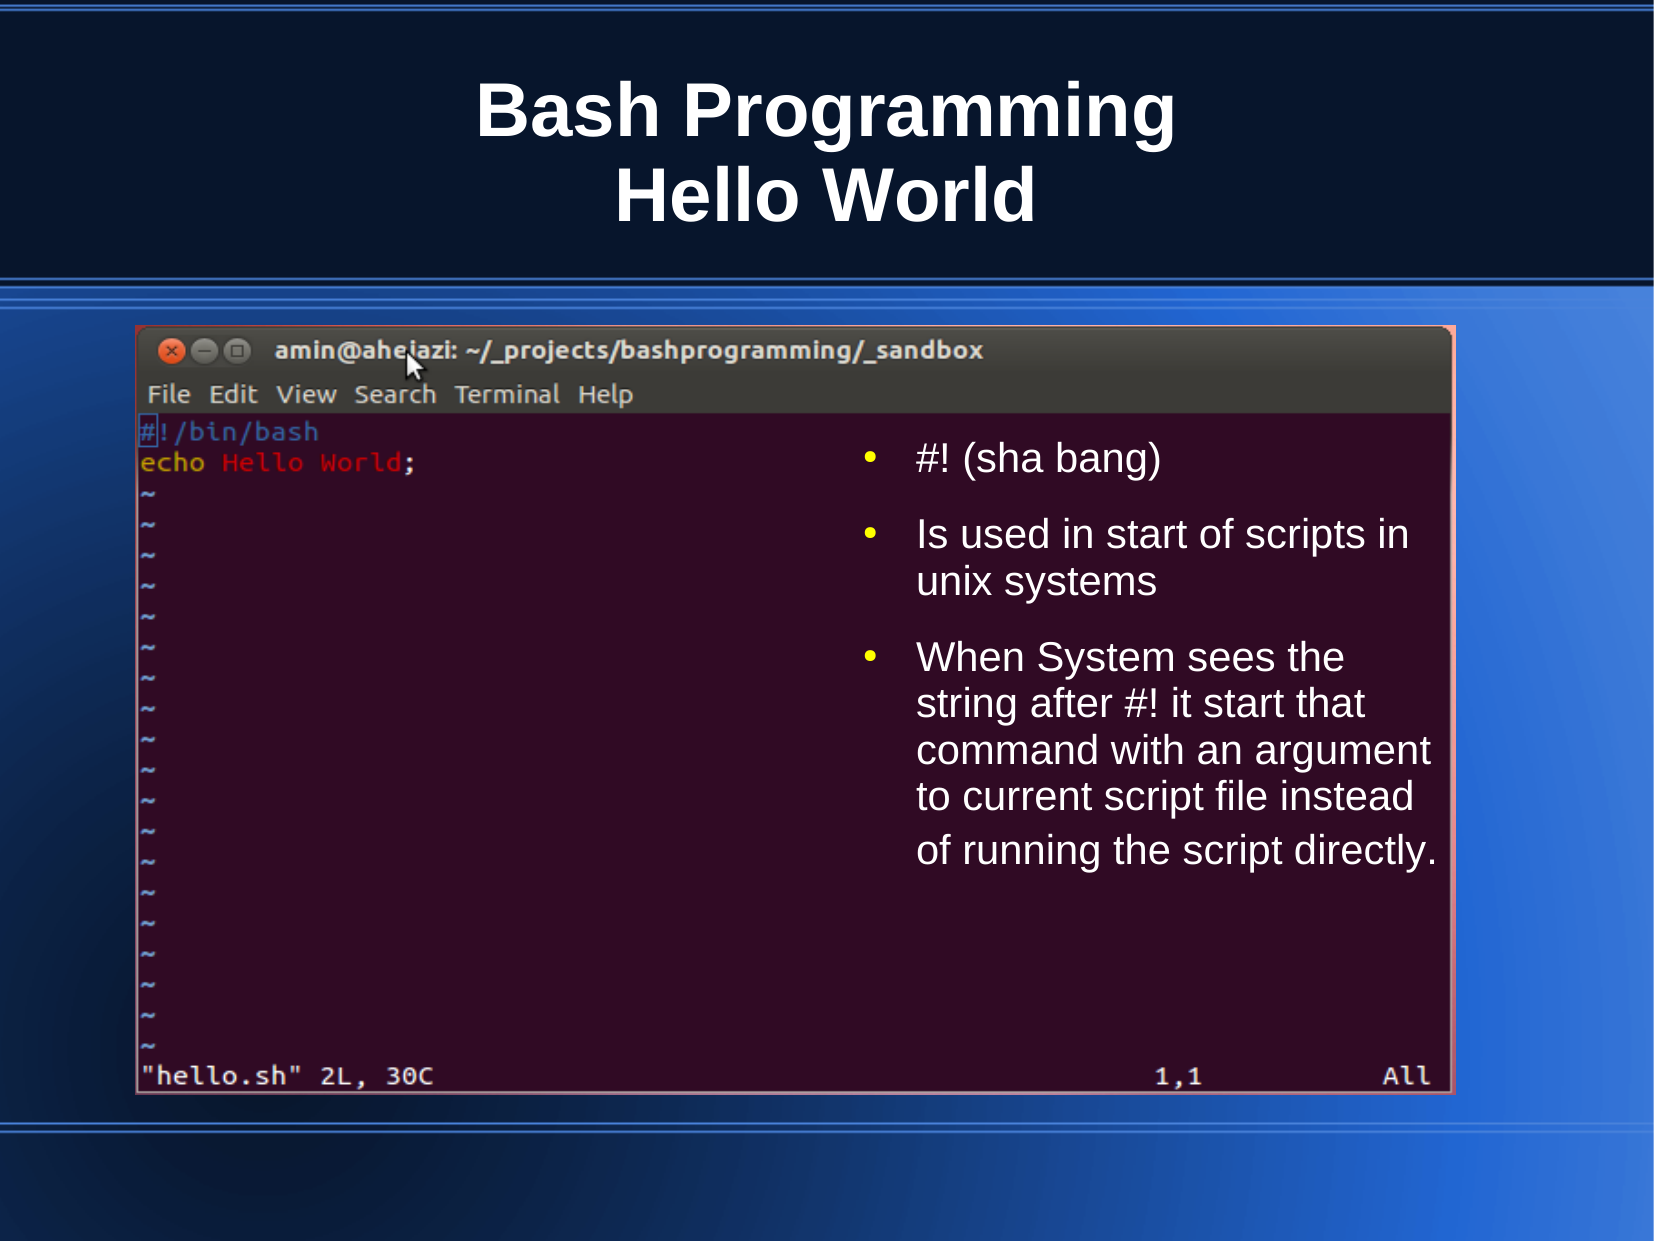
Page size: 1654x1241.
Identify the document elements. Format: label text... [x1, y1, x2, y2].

list #! (sha bang) Is used in start of scripts in unix systems When System sees the string after #! it start that command with an argument to current script file instead of running the script directly. [845, 435, 1456, 1096]
title Bash Programming Hello World [82, 49, 1571, 257]
picture [0, 0, 1654, 1241]
